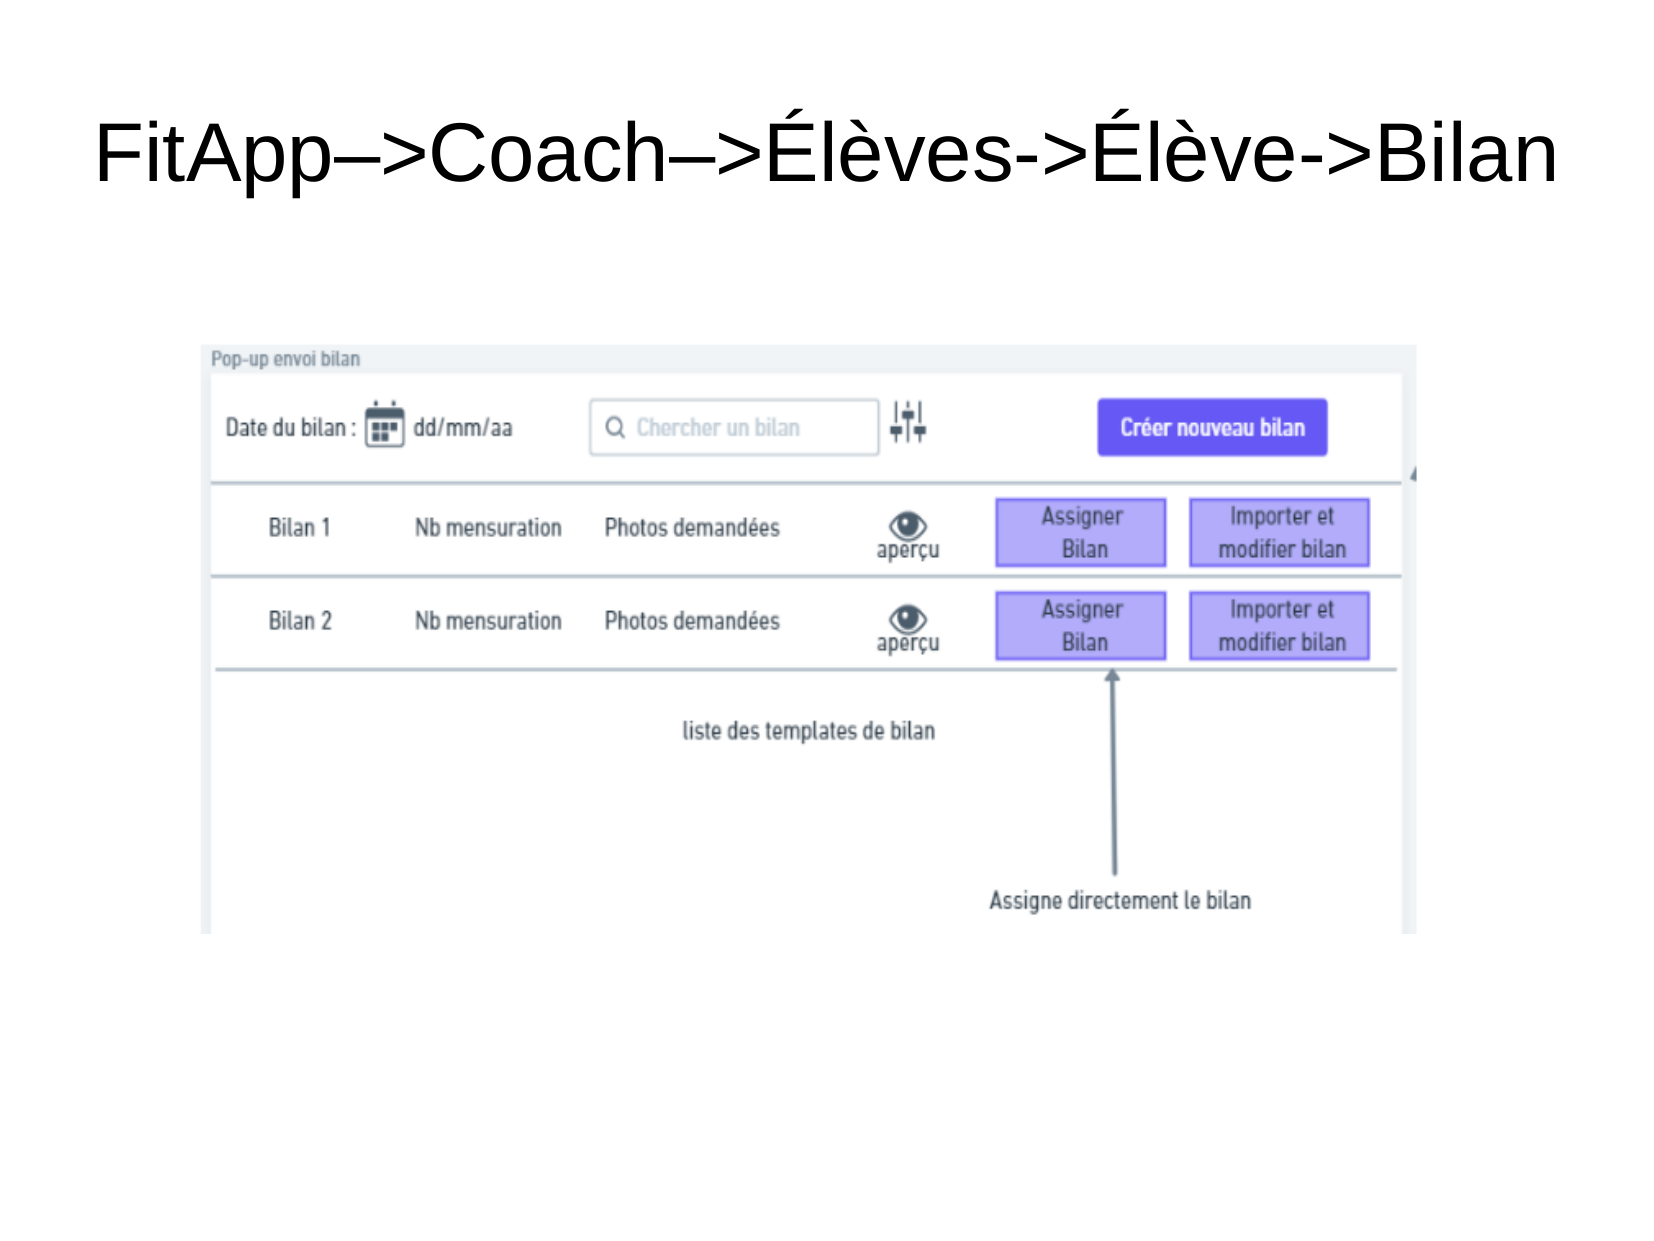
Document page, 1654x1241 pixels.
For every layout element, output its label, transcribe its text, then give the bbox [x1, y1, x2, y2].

title FitApp–>Coach–>Élèves->Élève->Bilan [23, 49, 1630, 257]
picture [188, 330, 1430, 934]
